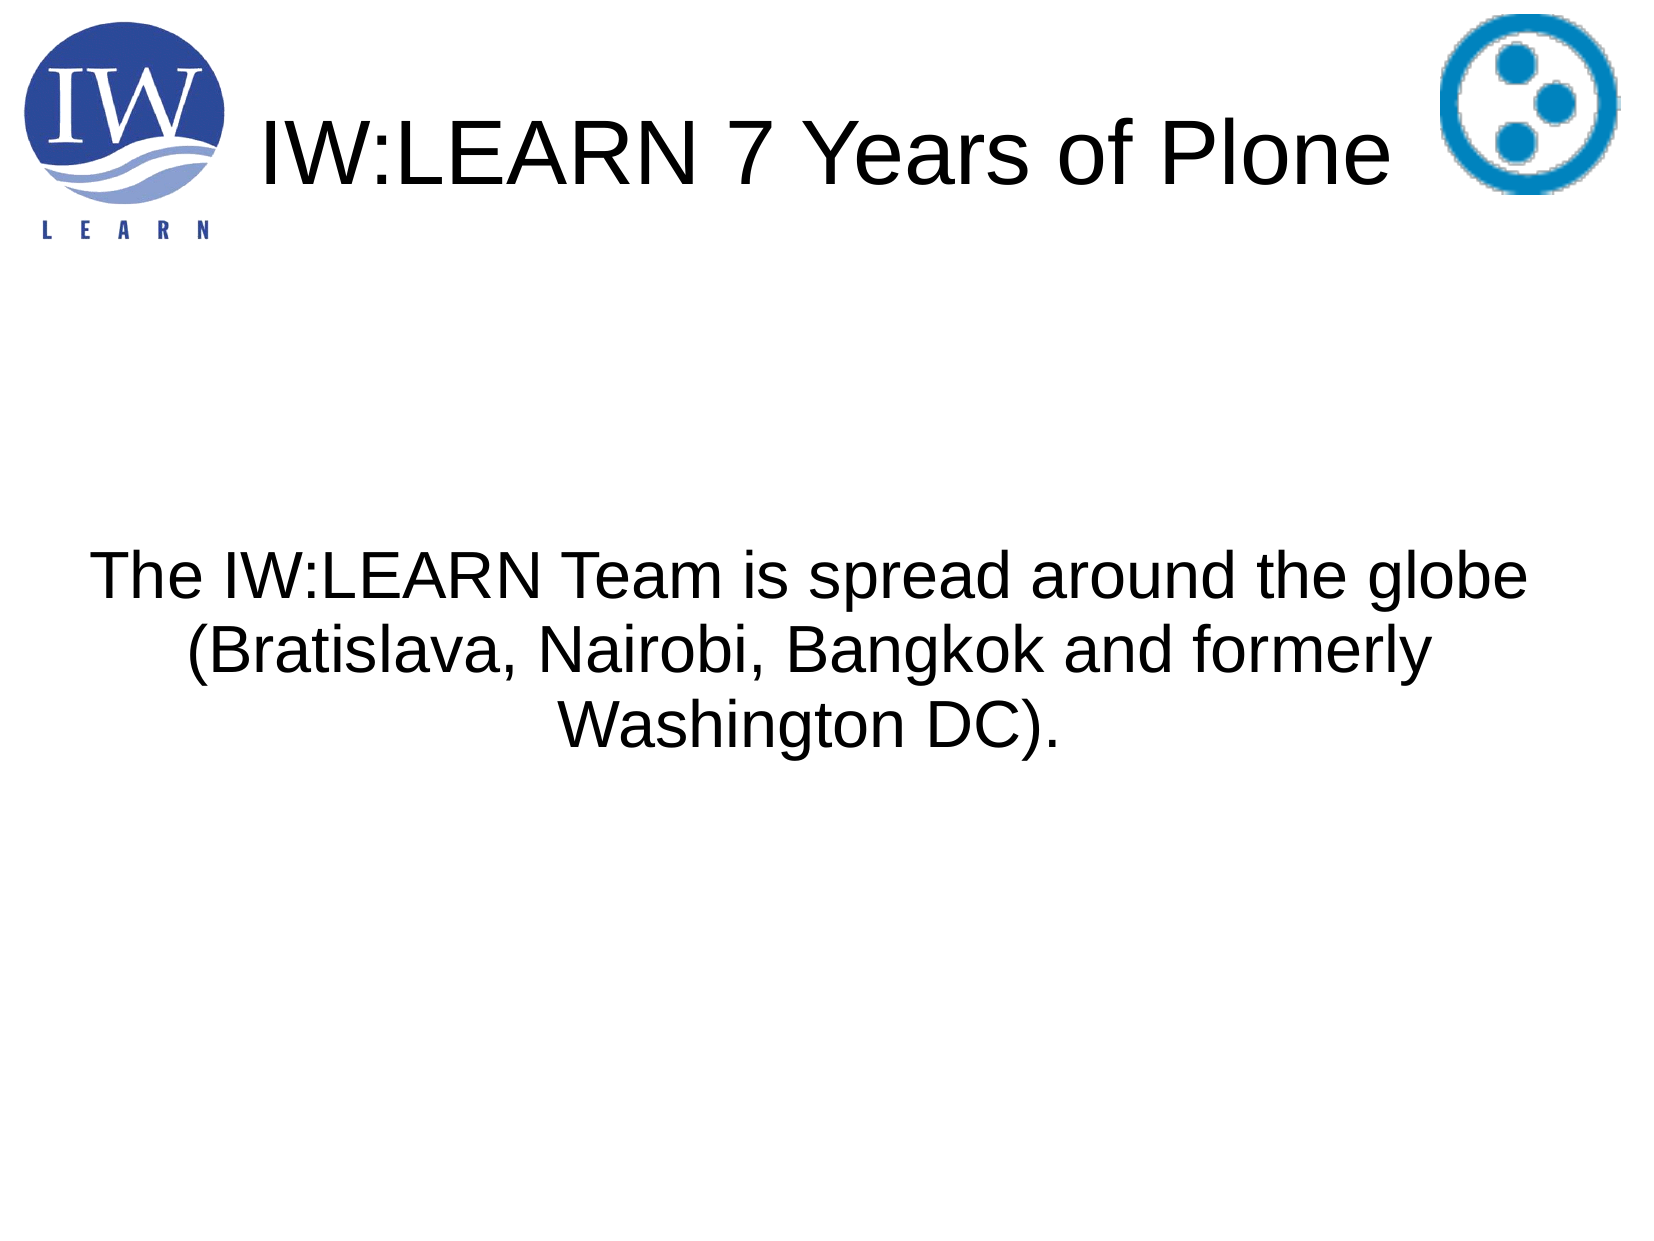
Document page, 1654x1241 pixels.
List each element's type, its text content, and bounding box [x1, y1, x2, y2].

picture [1455, 29, 1601, 178]
subtitle The IW:LEARN Team is spread around the globe (Bratislava, Nairobi, Bangkok and formerly Washington DC). [82, 290, 1538, 1010]
picture [1440, 14, 1515, 90]
picture [6, 7, 241, 257]
title IW:LEARN 7 Years of Plone [241, 49, 1571, 257]
picture [1541, 14, 1621, 196]
picture [1440, 117, 1516, 196]
